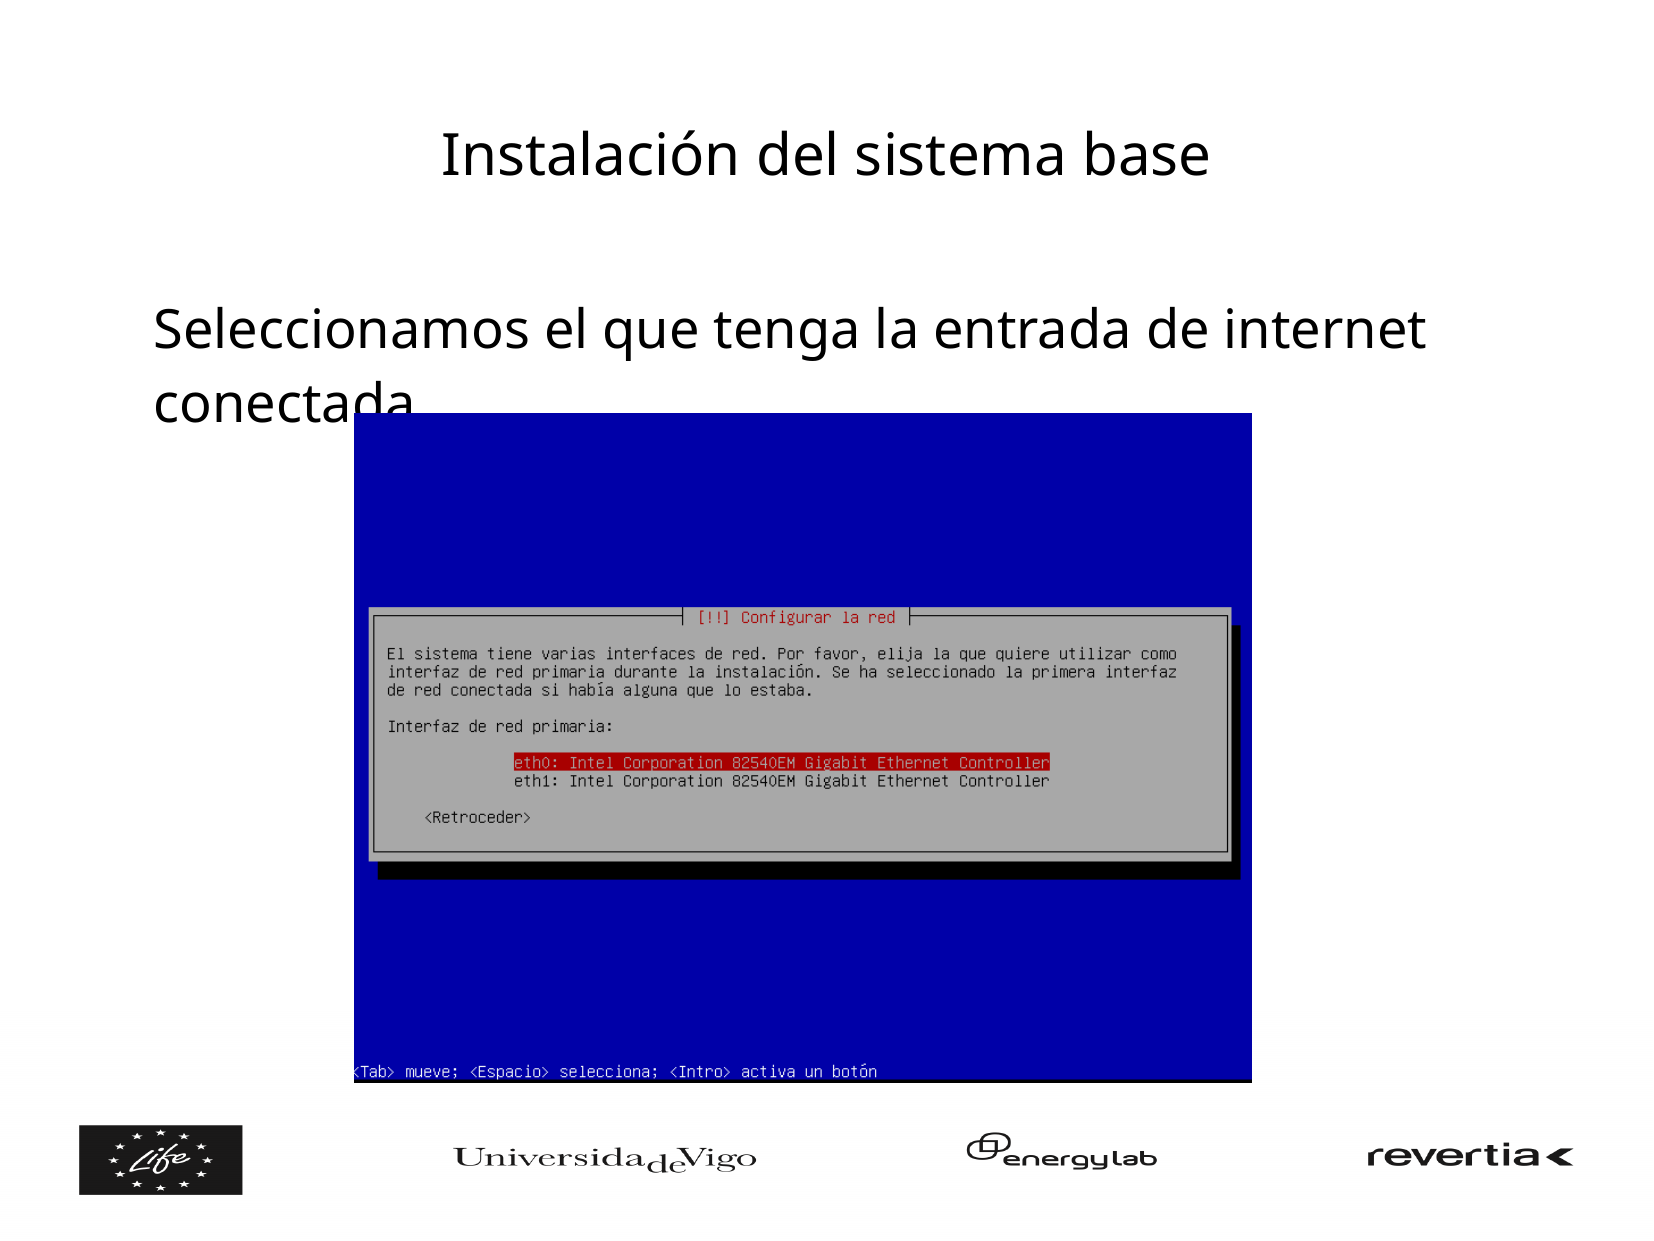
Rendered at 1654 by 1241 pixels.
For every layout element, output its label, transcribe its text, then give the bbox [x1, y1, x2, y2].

list Seleccionamos el que tenga la entrada de internet conectada. [82, 290, 1571, 1010]
title Instalación del sistema base [82, 49, 1571, 257]
picture [0, 413, 1654, 1241]
